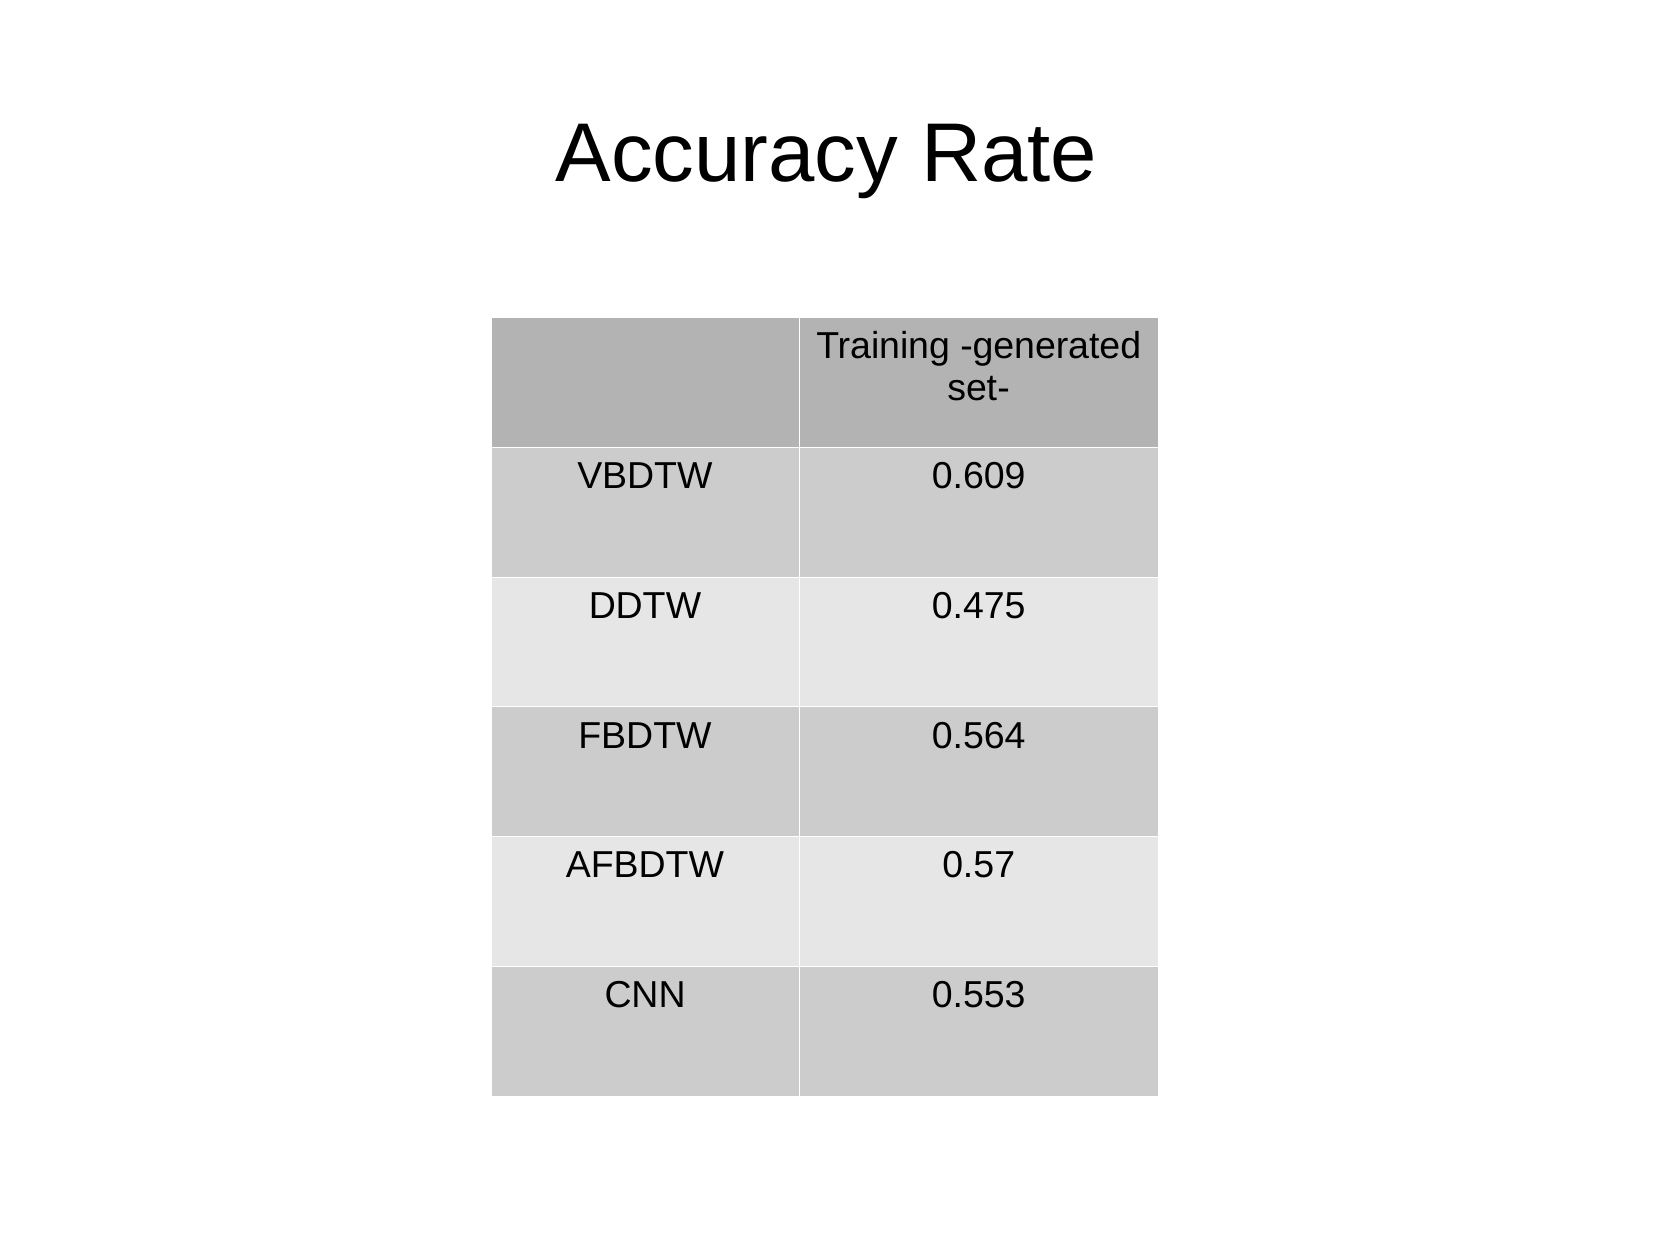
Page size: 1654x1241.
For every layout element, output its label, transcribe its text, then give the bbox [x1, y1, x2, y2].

table_cell 0.475 [800, 578, 1158, 706]
table_cell AFBDTW [492, 837, 799, 966]
table_cell VBDTW [492, 448, 799, 577]
table_cell FBDTW [492, 707, 799, 836]
table_header [492, 318, 799, 447]
table_cell 0.609 [800, 448, 1158, 577]
table_cell DDTW [492, 578, 799, 706]
table_cell 0.564 [800, 707, 1158, 836]
table_cell 0.57 [800, 837, 1158, 966]
table_cell 0.553 [800, 967, 1158, 1096]
table_cell CNN [492, 967, 799, 1096]
title Accuracy Rate [82, 49, 1571, 257]
table_header Training -generated set- [800, 318, 1158, 447]
